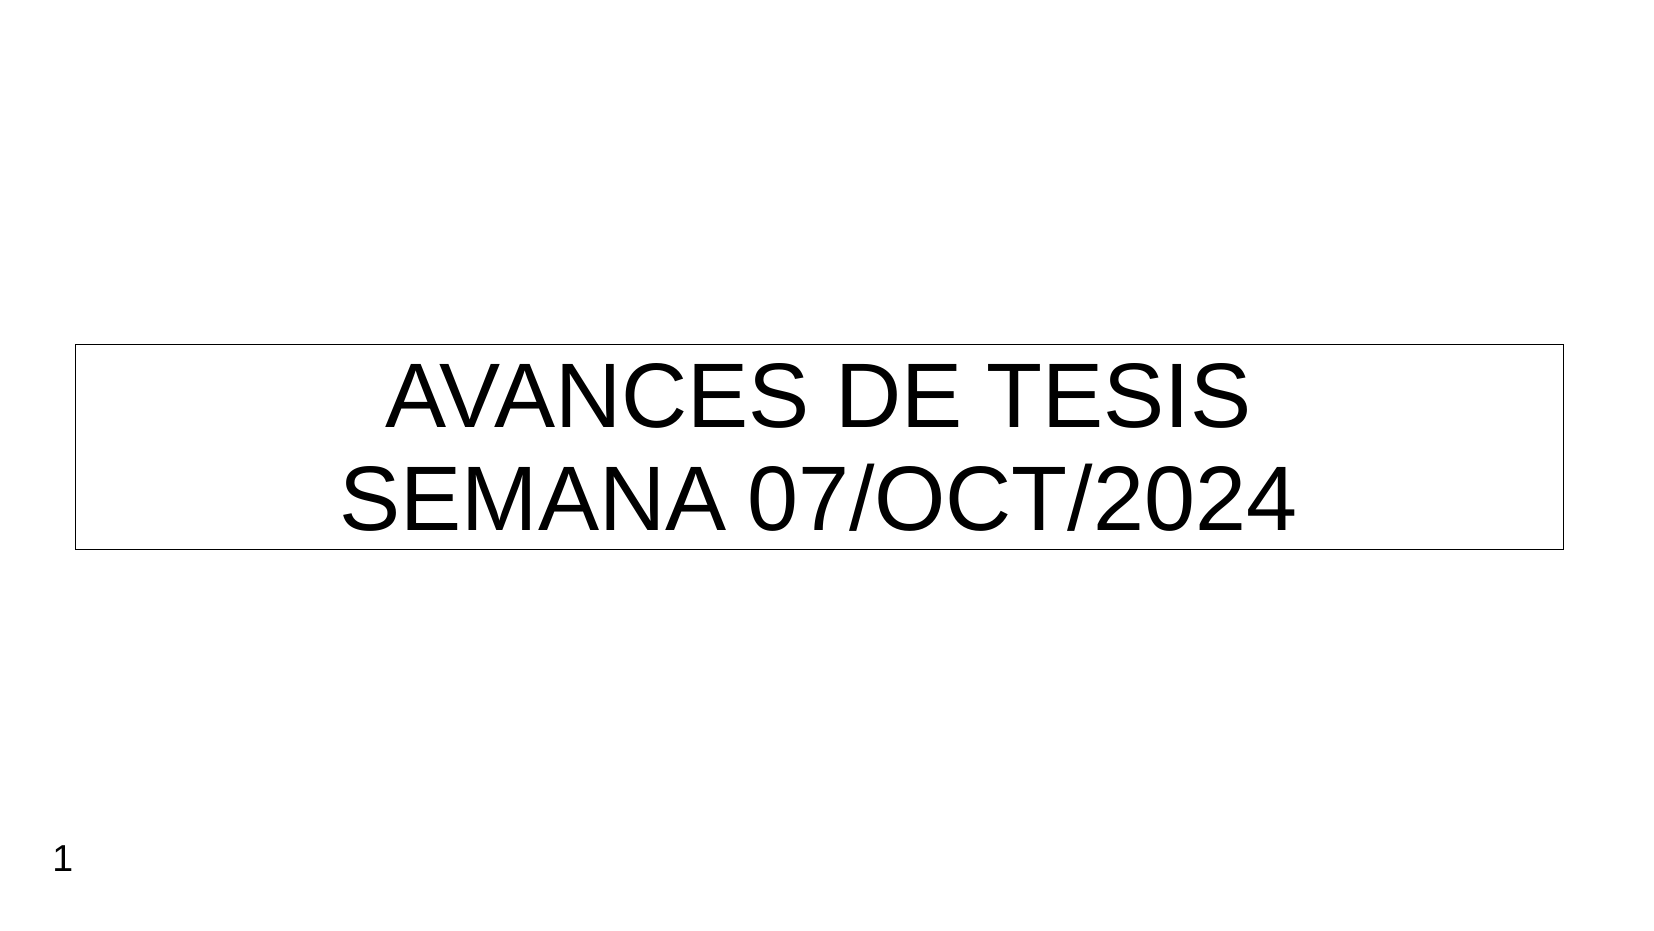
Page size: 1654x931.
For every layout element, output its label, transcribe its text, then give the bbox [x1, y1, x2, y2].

text_box <number> [37, 829, 667, 901]
title AVANCES DE TESIS SEMANA 07/OCT/2024 [75, 344, 1564, 550]
